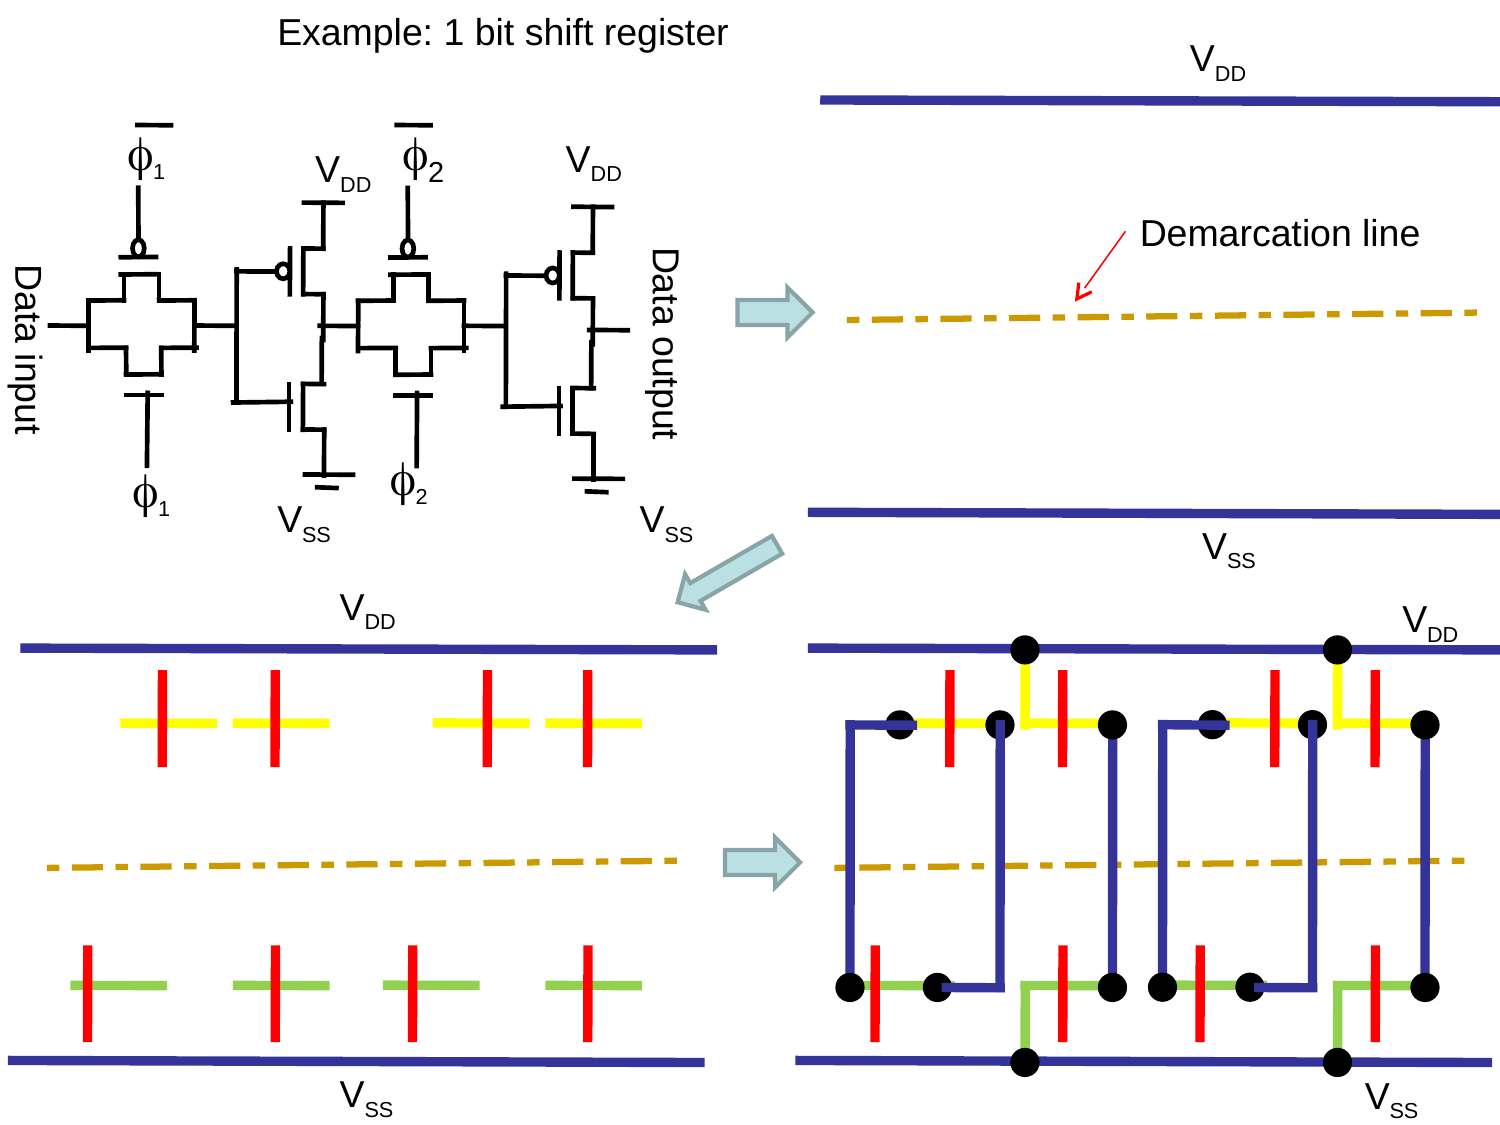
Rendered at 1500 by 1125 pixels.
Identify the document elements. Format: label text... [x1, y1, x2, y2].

text_box [1149, 974, 1176, 1000]
text_box [987, 712, 1013, 737]
text_box [888, 730, 912, 738]
text_box Example: 1 bit shift register [262, 0, 763, 61]
text_box [1324, 637, 1351, 663]
text_box [1412, 712, 1438, 738]
text_box [924, 974, 949, 1000]
text_box [888, 712, 912, 720]
text_box [1200, 712, 1224, 720]
text_box [1012, 1049, 1038, 1075]
text_box 1 [117, 449, 205, 529]
text_box [1412, 974, 1438, 1000]
text_box [1324, 1049, 1351, 1075]
text_box 2 [387, 112, 501, 197]
text_box [402, 239, 414, 258]
text_box Data output [637, 187, 699, 501]
text_box VSS [1187, 519, 1300, 581]
text_box VDD [300, 137, 413, 205]
text_box VDD [1174, 26, 1288, 94]
text_box VDD [324, 574, 438, 642]
text_box Data input [0, 212, 61, 488]
text_box [1099, 974, 1126, 1000]
text_box VSS [624, 487, 738, 555]
text_box VSS [1349, 1067, 1463, 1125]
text_box VSS [324, 1067, 438, 1125]
text_box [1299, 712, 1326, 737]
text_box VSS [262, 487, 376, 555]
text_box Demarcation line [1124, 201, 1476, 263]
text_box [725, 837, 801, 888]
text_box [1201, 730, 1224, 738]
text_box 2 [416, 148, 423, 169]
text_box VDD [550, 127, 701, 194]
text_box [1012, 637, 1038, 663]
text_box [546, 267, 560, 284]
text_box [677, 535, 783, 610]
text_box 2 [374, 437, 488, 517]
text_box [132, 239, 145, 257]
text_box [1099, 712, 1126, 738]
text_box VDD [1387, 587, 1500, 645]
text_box [837, 974, 863, 1000]
text_box [1237, 974, 1262, 1000]
text_box [737, 287, 813, 338]
text_box [276, 263, 290, 279]
text_box 1 [112, 112, 226, 192]
